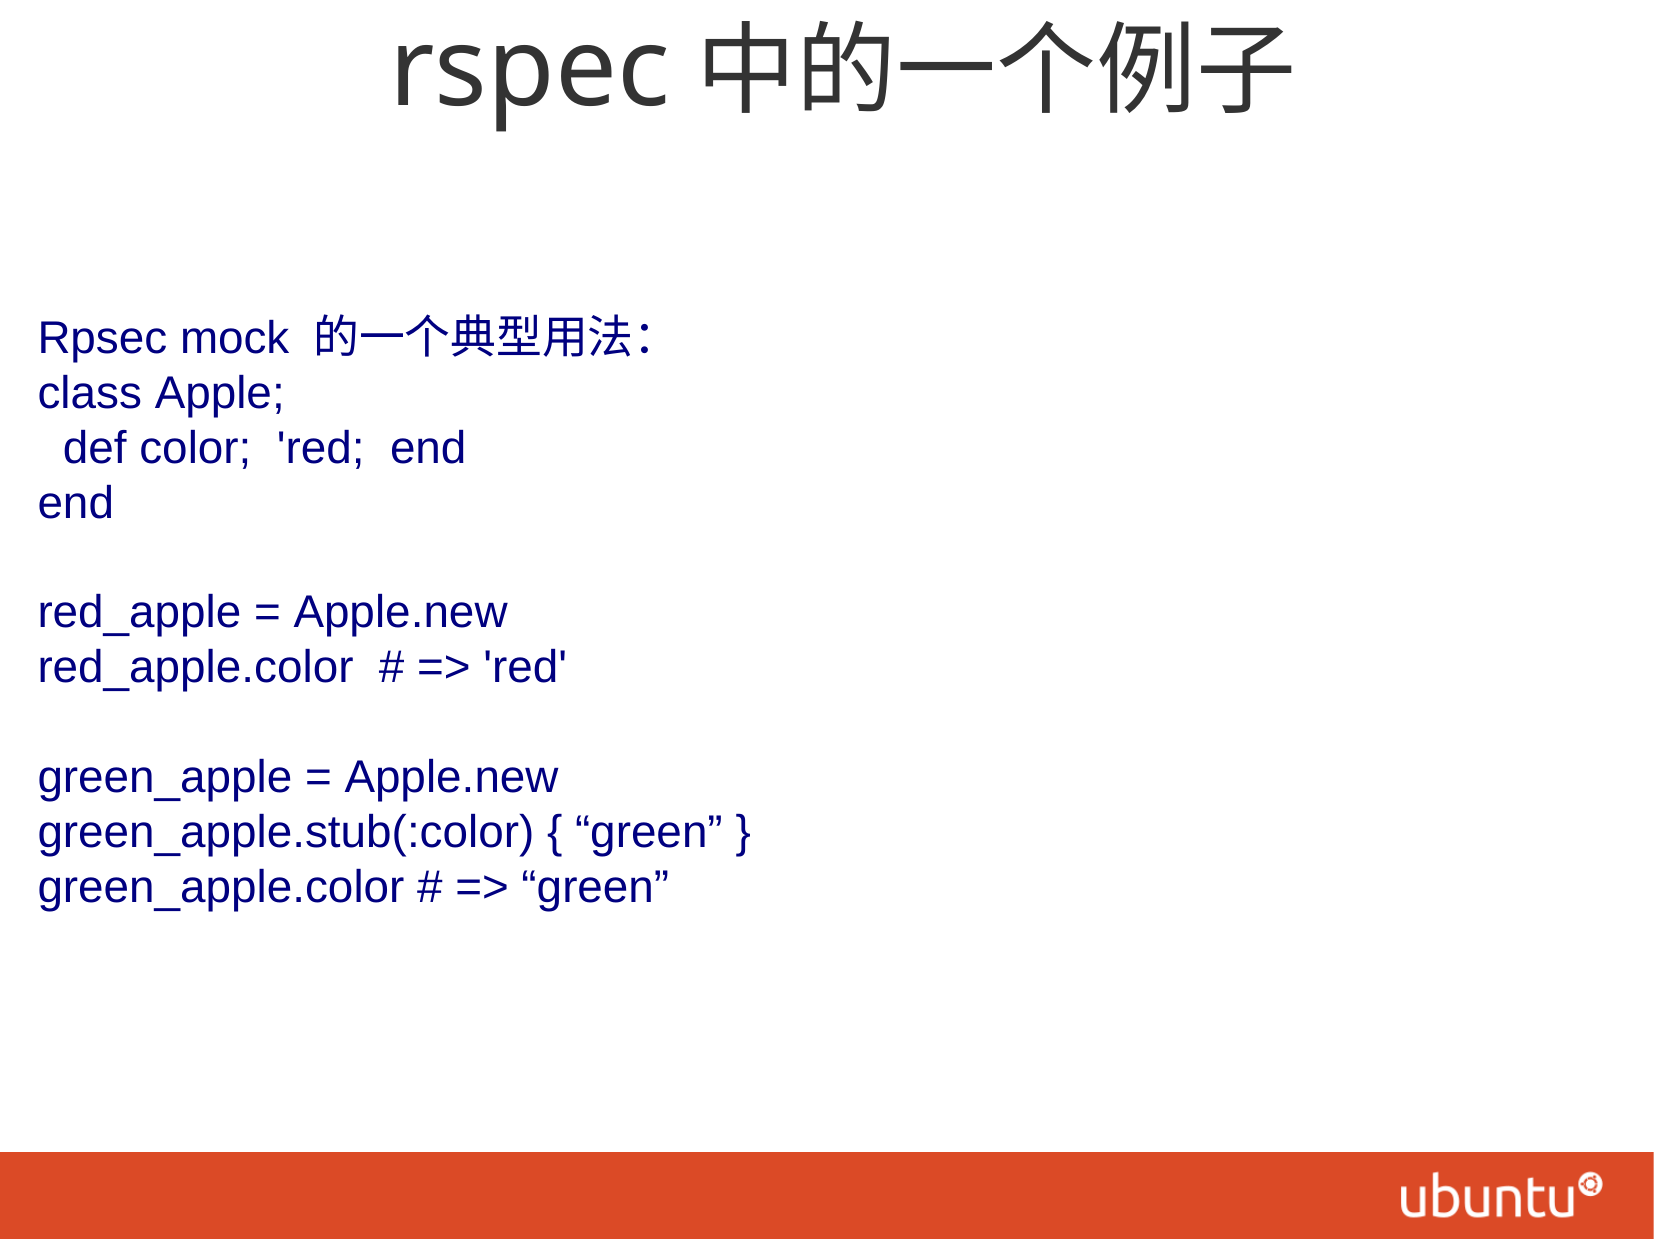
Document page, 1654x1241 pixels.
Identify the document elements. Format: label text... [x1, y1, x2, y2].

title rspec中的一个例子 [73, 0, 1613, 141]
picture [0, 1152, 1654, 1239]
subtitle Rpsec mock 的一个典型用法： class Apple; def color; 'red; end end red_apple = Apple.new red_apple.color # => 'red' green_apple = Apple.new green_apple.stub(:color) { “green” } green_apple.color # => “green” [37, 149, 1613, 1125]
